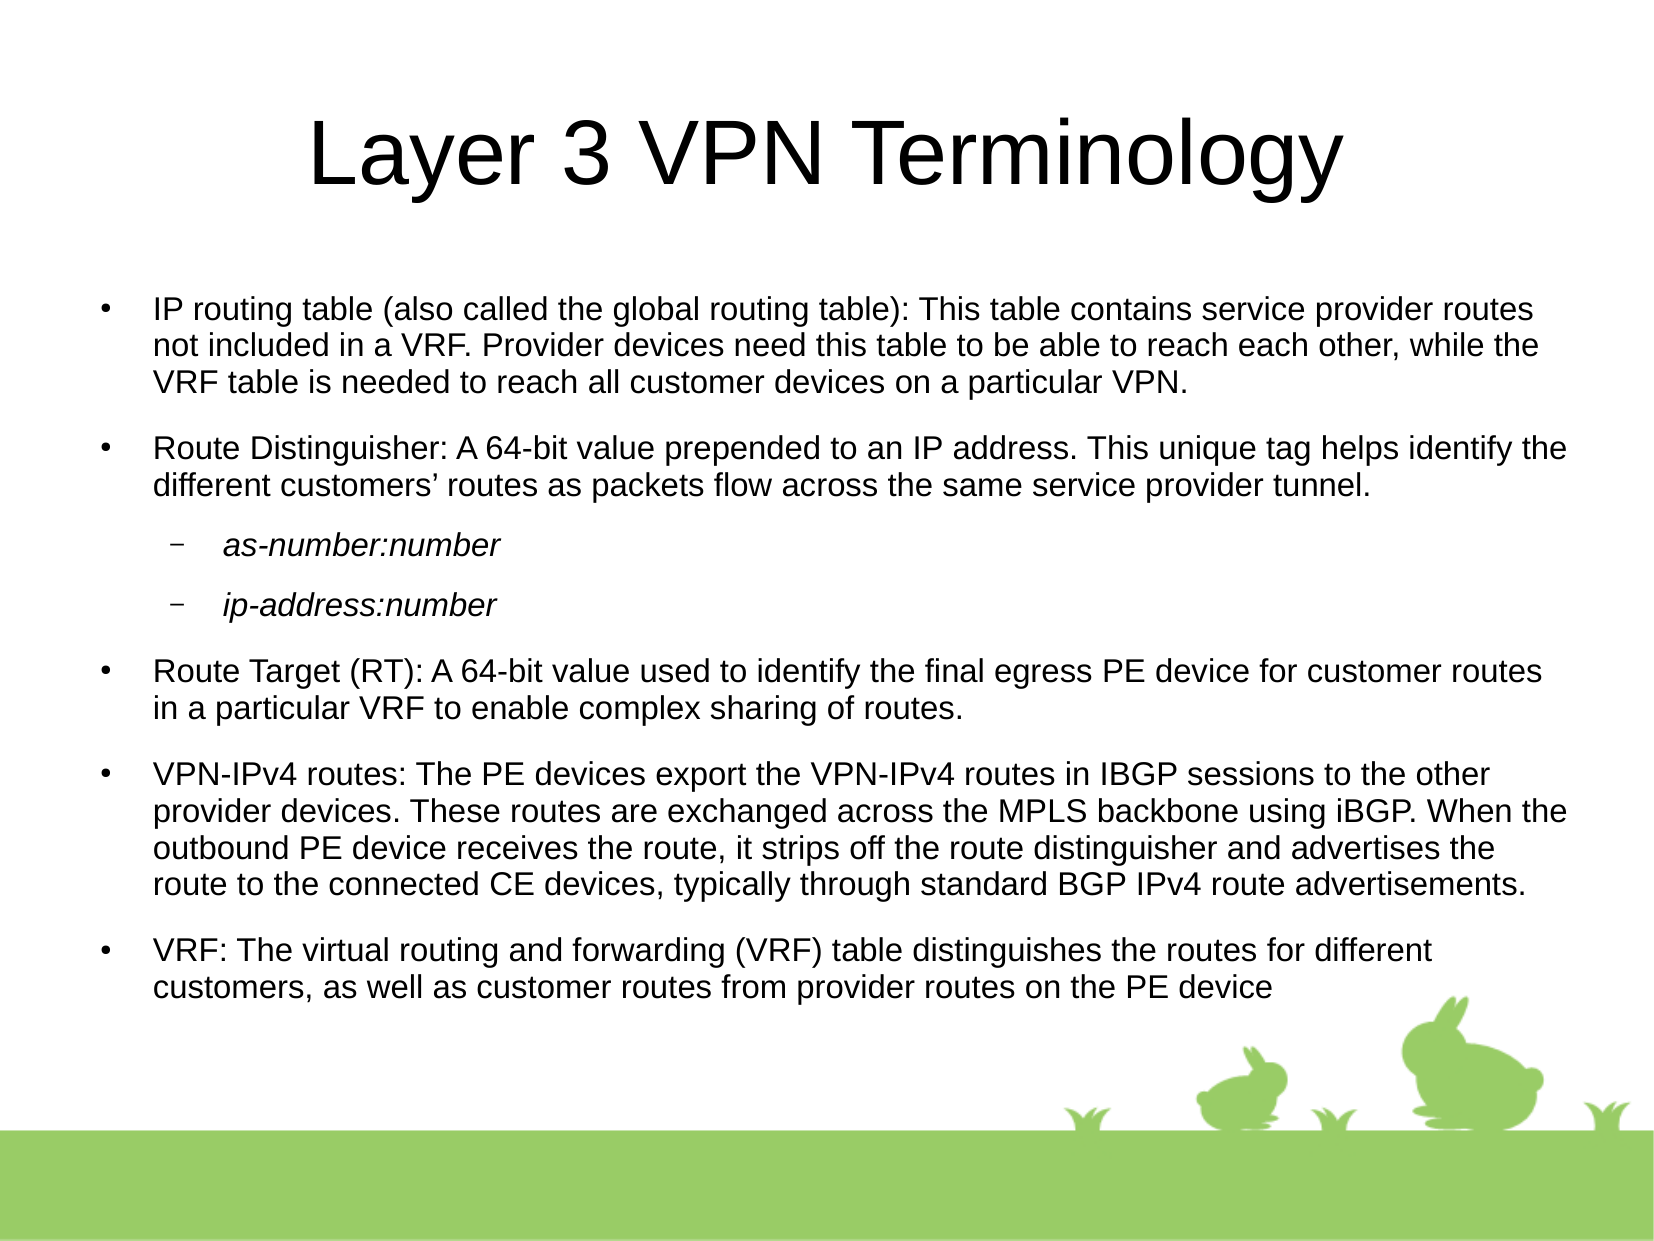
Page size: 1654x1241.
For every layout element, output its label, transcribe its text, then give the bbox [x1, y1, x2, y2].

list IP routing table (also called the global routing table): This table contains service provider routes not included in a VRF. Provider devices need this table to be able to reach each other, while the VRF table is needed to reach all customer devices on a particular VPN. Route Distinguisher: A 64-bit value prepended to an IP address. This unique tag helps identify the different customers’ routes as packets flow across the same service provider tunnel. as-number:number ip-address:number Route Target (RT): A 64-bit value used to identify the final egress PE device for customer routes in a particular VRF to enable complex sharing of routes. VPN-IPv4 routes: The PE devices export the VPN-IPv4 routes in IBGP sessions to the other provider devices. These routes are exchanged across the MPLS backbone using iBGP. When the outbound PE device receives the route, it strips off the route distinguisher and advertises the route to the connected CE devices, typically through standard BGP IPv4 route advertisements. VRF: The virtual routing and forwarding (VRF) table distinguishes the routes for different customers, as well as customer routes from provider routes on the PE device [82, 290, 1571, 1010]
title Layer 3 VPN Terminology [82, 49, 1571, 257]
picture [0, 0, 1654, 1241]
